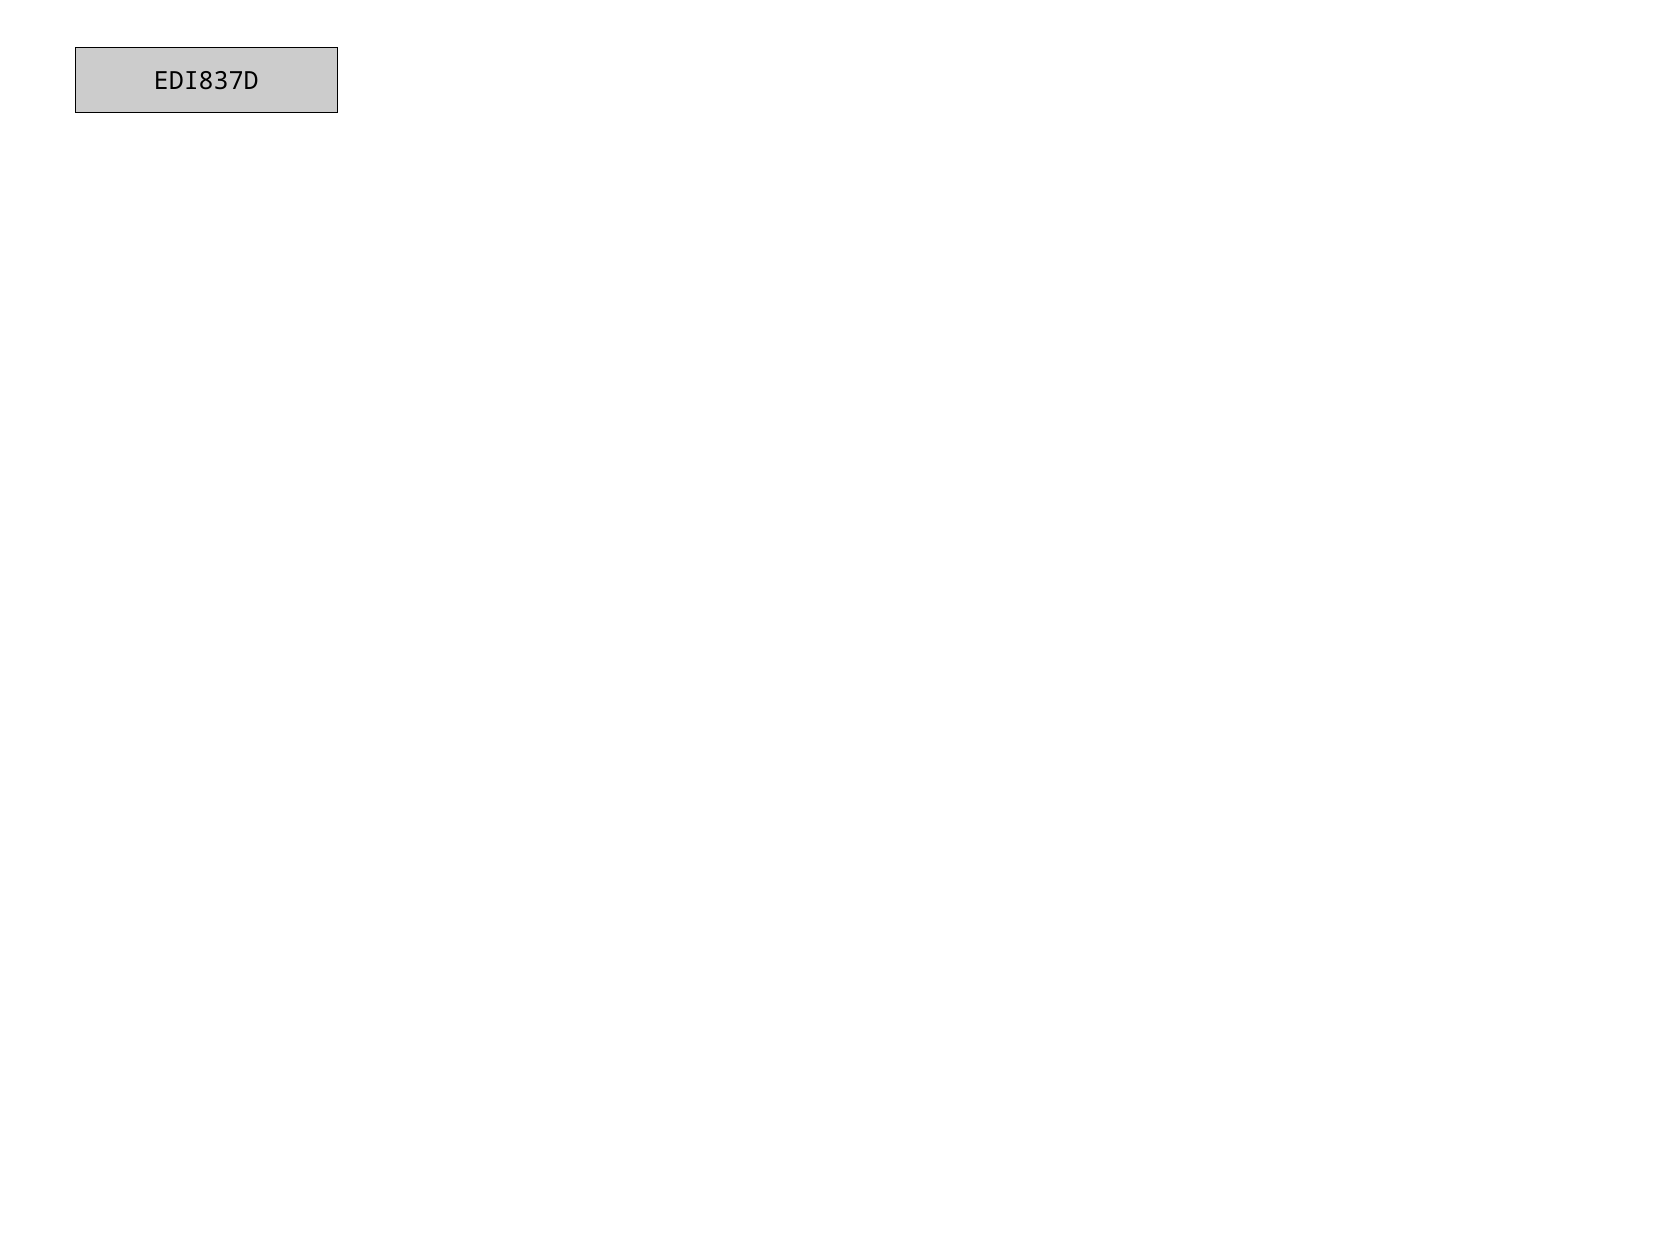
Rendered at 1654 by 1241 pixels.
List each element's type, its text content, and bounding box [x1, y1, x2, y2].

text_box EDI837D [75, 47, 338, 113]
